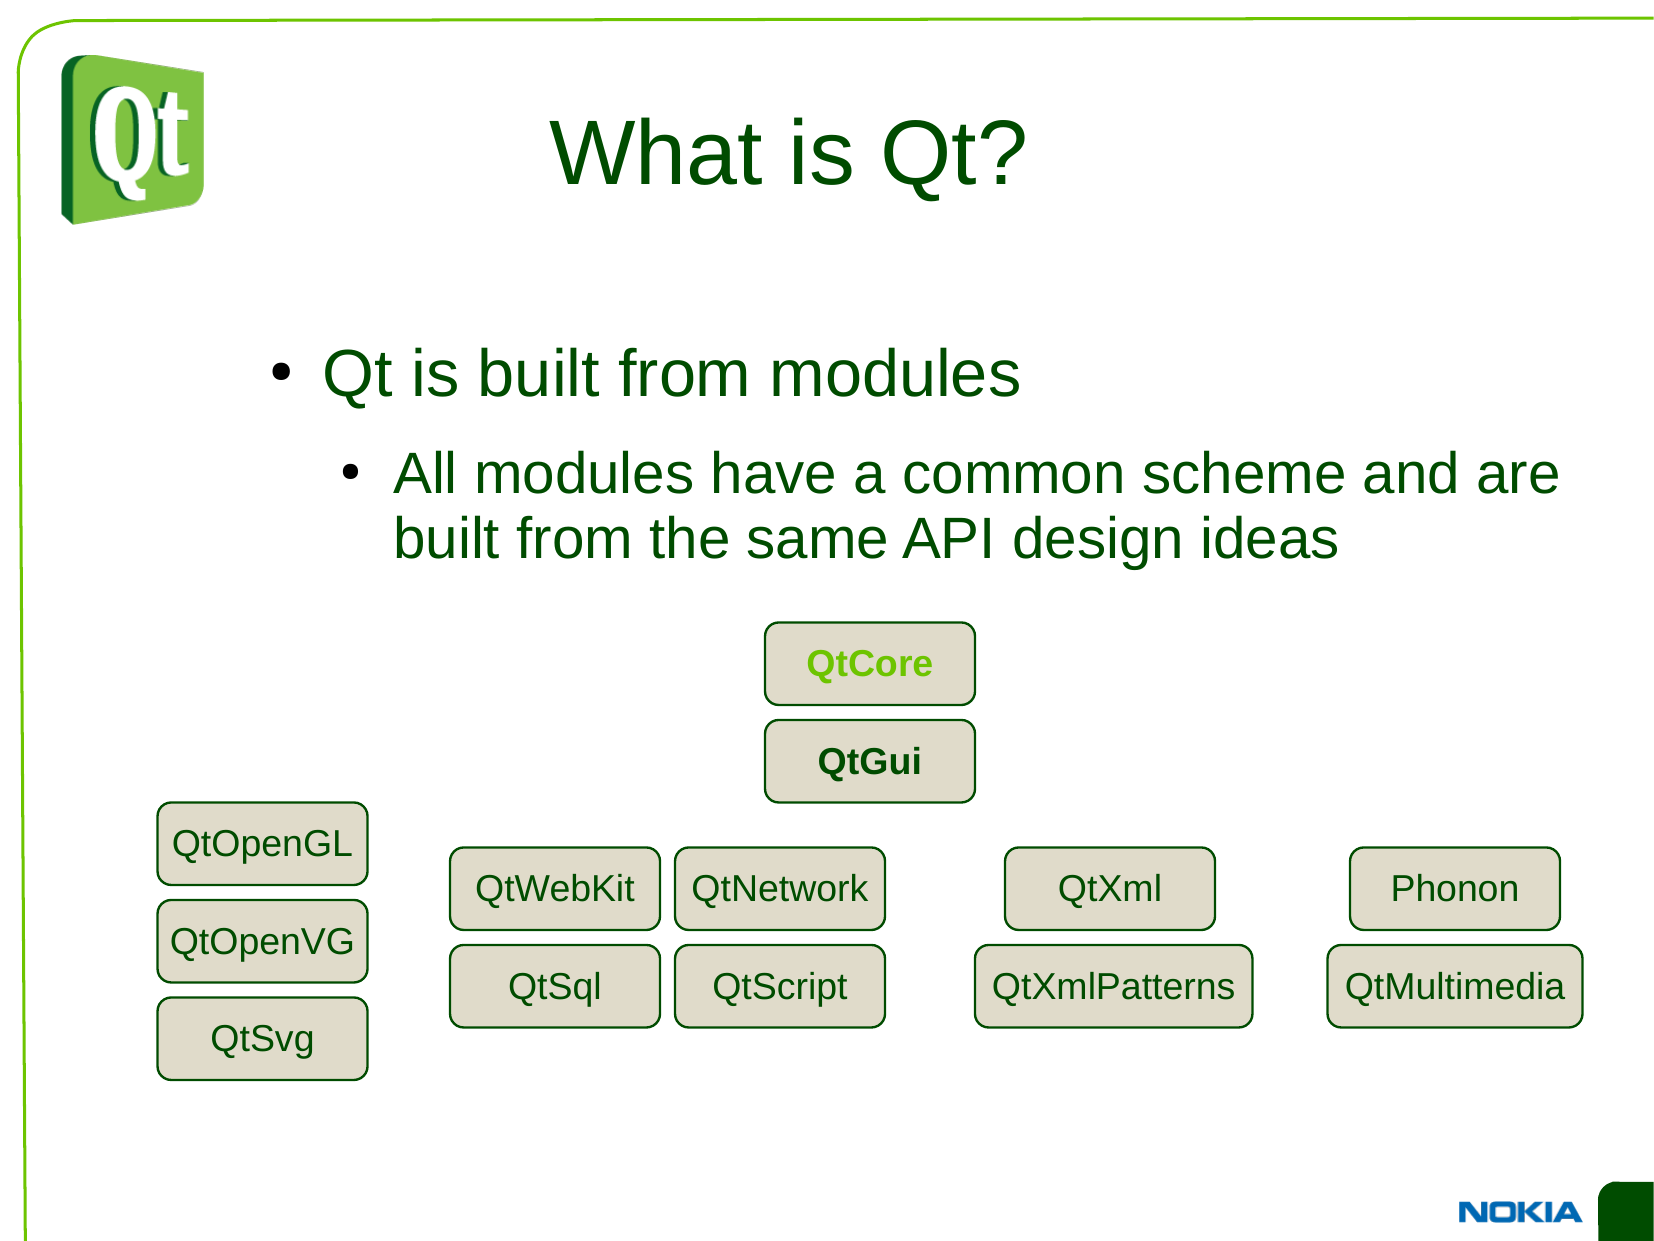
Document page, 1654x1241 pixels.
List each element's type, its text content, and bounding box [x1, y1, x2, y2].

text_box QtWebKit [450, 847, 661, 931]
text_box QtSql [450, 944, 661, 1028]
text_box QtXml [1005, 847, 1216, 931]
text_box QtOpenGL [157, 802, 368, 886]
text_box QtScript [675, 944, 886, 1028]
text_box QtGui [765, 719, 976, 803]
text_box QtSvg [157, 997, 368, 1081]
title What is Qt? [251, 49, 1327, 257]
text_box QtNetwork [675, 847, 886, 931]
text_box QtXmlPatterns [974, 944, 1253, 1028]
picture [61, 55, 204, 225]
text_box QtCore [765, 622, 976, 706]
text_box Phonon [1350, 847, 1561, 931]
text_box QtMultimedia [1327, 944, 1583, 1028]
text_box QtOpenVG [157, 899, 368, 983]
list Qt is built from modules All modules have a common scheme and are built from the same API design ideas [251, 336, 1571, 1100]
picture [1459, 1201, 1583, 1223]
